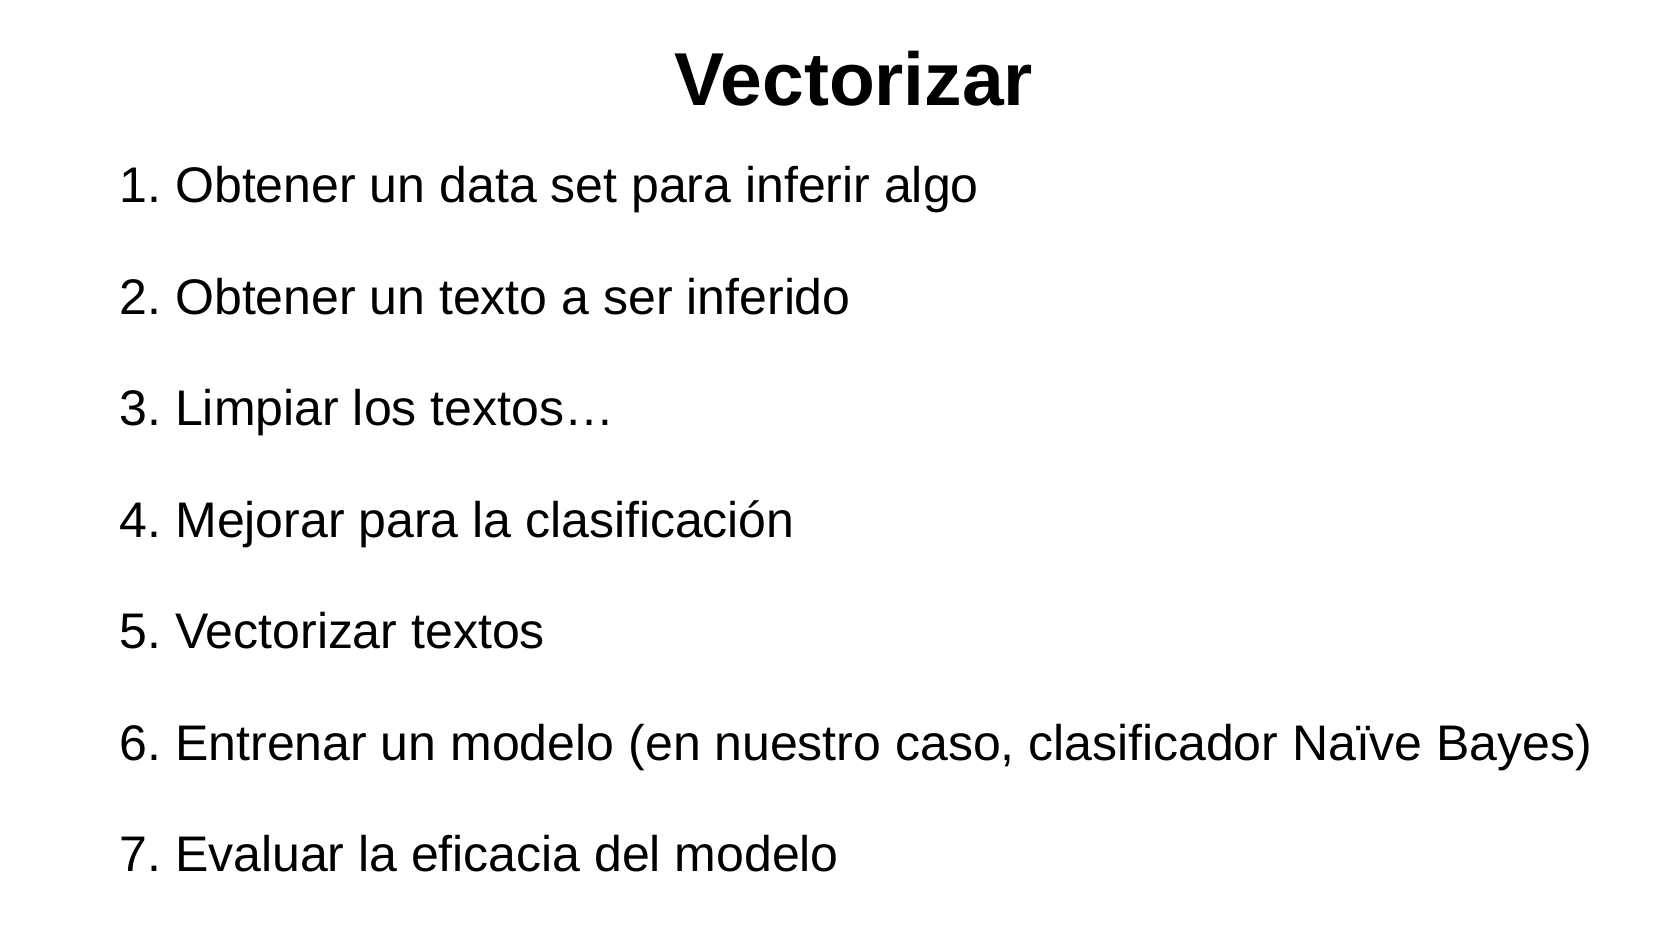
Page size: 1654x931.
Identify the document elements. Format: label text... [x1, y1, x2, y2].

text_box Vectorizar [660, 30, 1202, 139]
text_box 1. Obtener un data set para inferir algo 2. Obtener un texto a ser inferido 3. Limpiar los textos… 4. Mejorar para la clasificación 5. Vectorizar textos 6. Entrenar un modelo (en nuestro caso, clasificador Naïve Bayes) 7. Evaluar la eficacia del modelo 8. ¡Predecir! [105, 150, 1621, 871]
